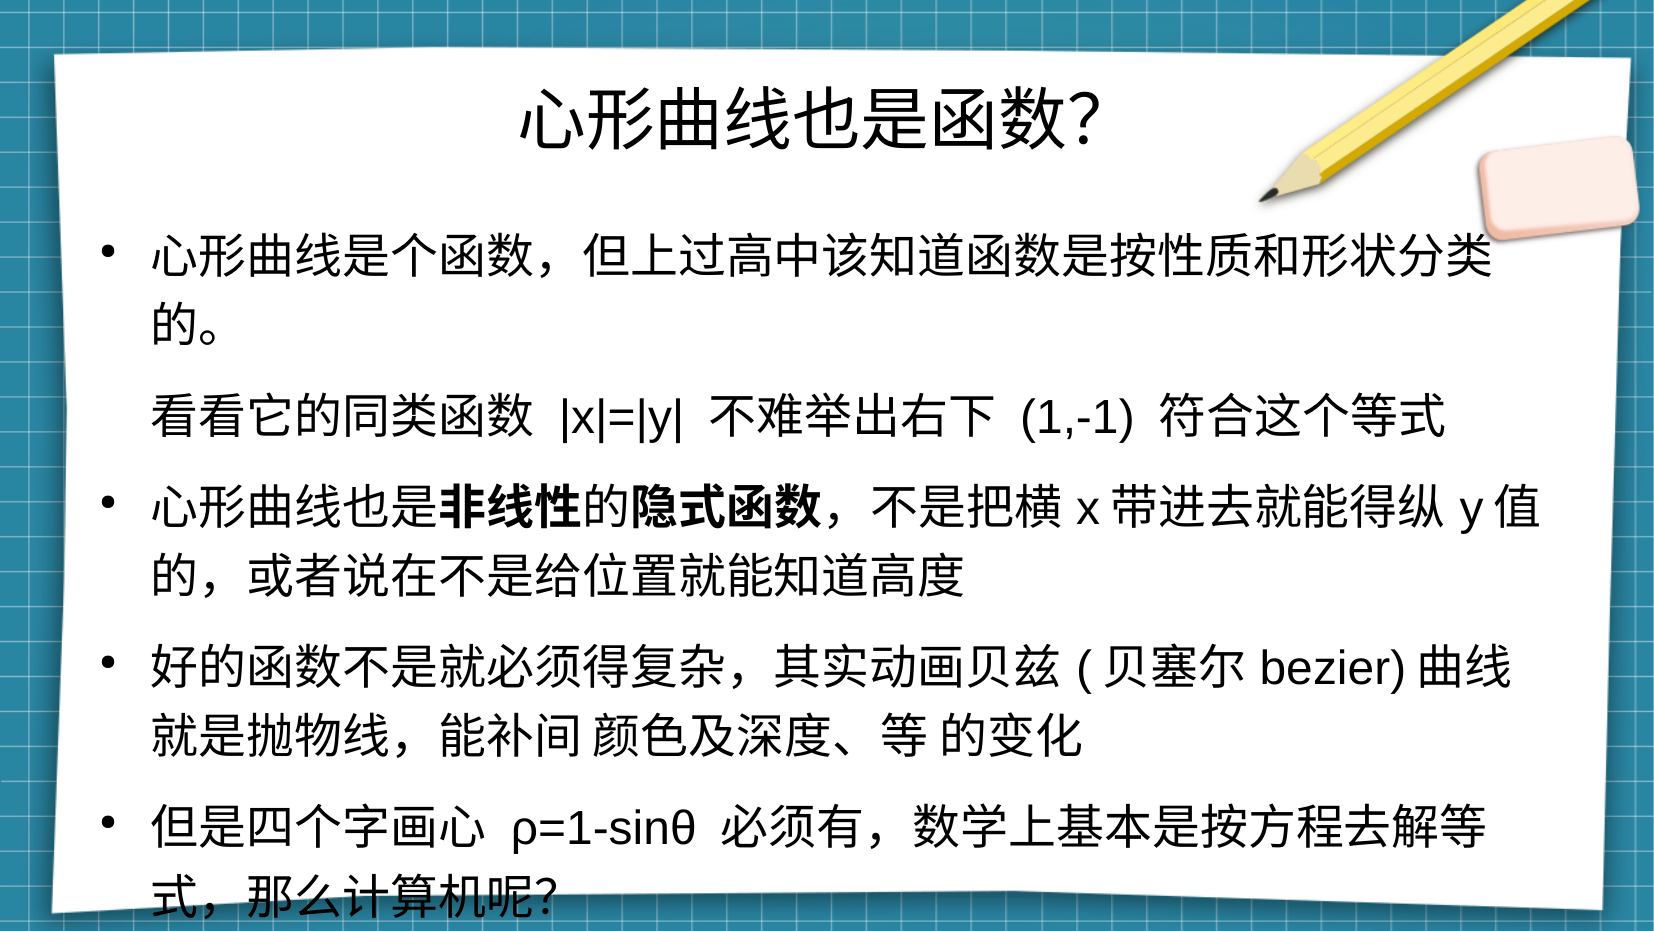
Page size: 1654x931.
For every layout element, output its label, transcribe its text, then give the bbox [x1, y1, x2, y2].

title 心形曲线也是函数？ [82, 37, 1571, 193]
picture [0, 0, 1654, 931]
list 心形曲线是个函数，但上过高中该知道函数是按性质和形状分类的。 看看它的同类函数 |x|=|y| 不难举出右下 (1,-1) 符合这个等式 心形曲线也是非线性的隐式函数，不是把横x带进去就能得纵y值的，或者说在不是给位置就能知道高度 好的函数不是就必须得复杂，其实动画贝兹(贝塞尔bezier)曲线 就是抛物线，能补间 颜色及深度、等 的变化 但是四个字画心 ρ=1-sinθ 必须有，数学上基本是按方程去解等式，那么计算机呢？ [82, 217, 1571, 931]
